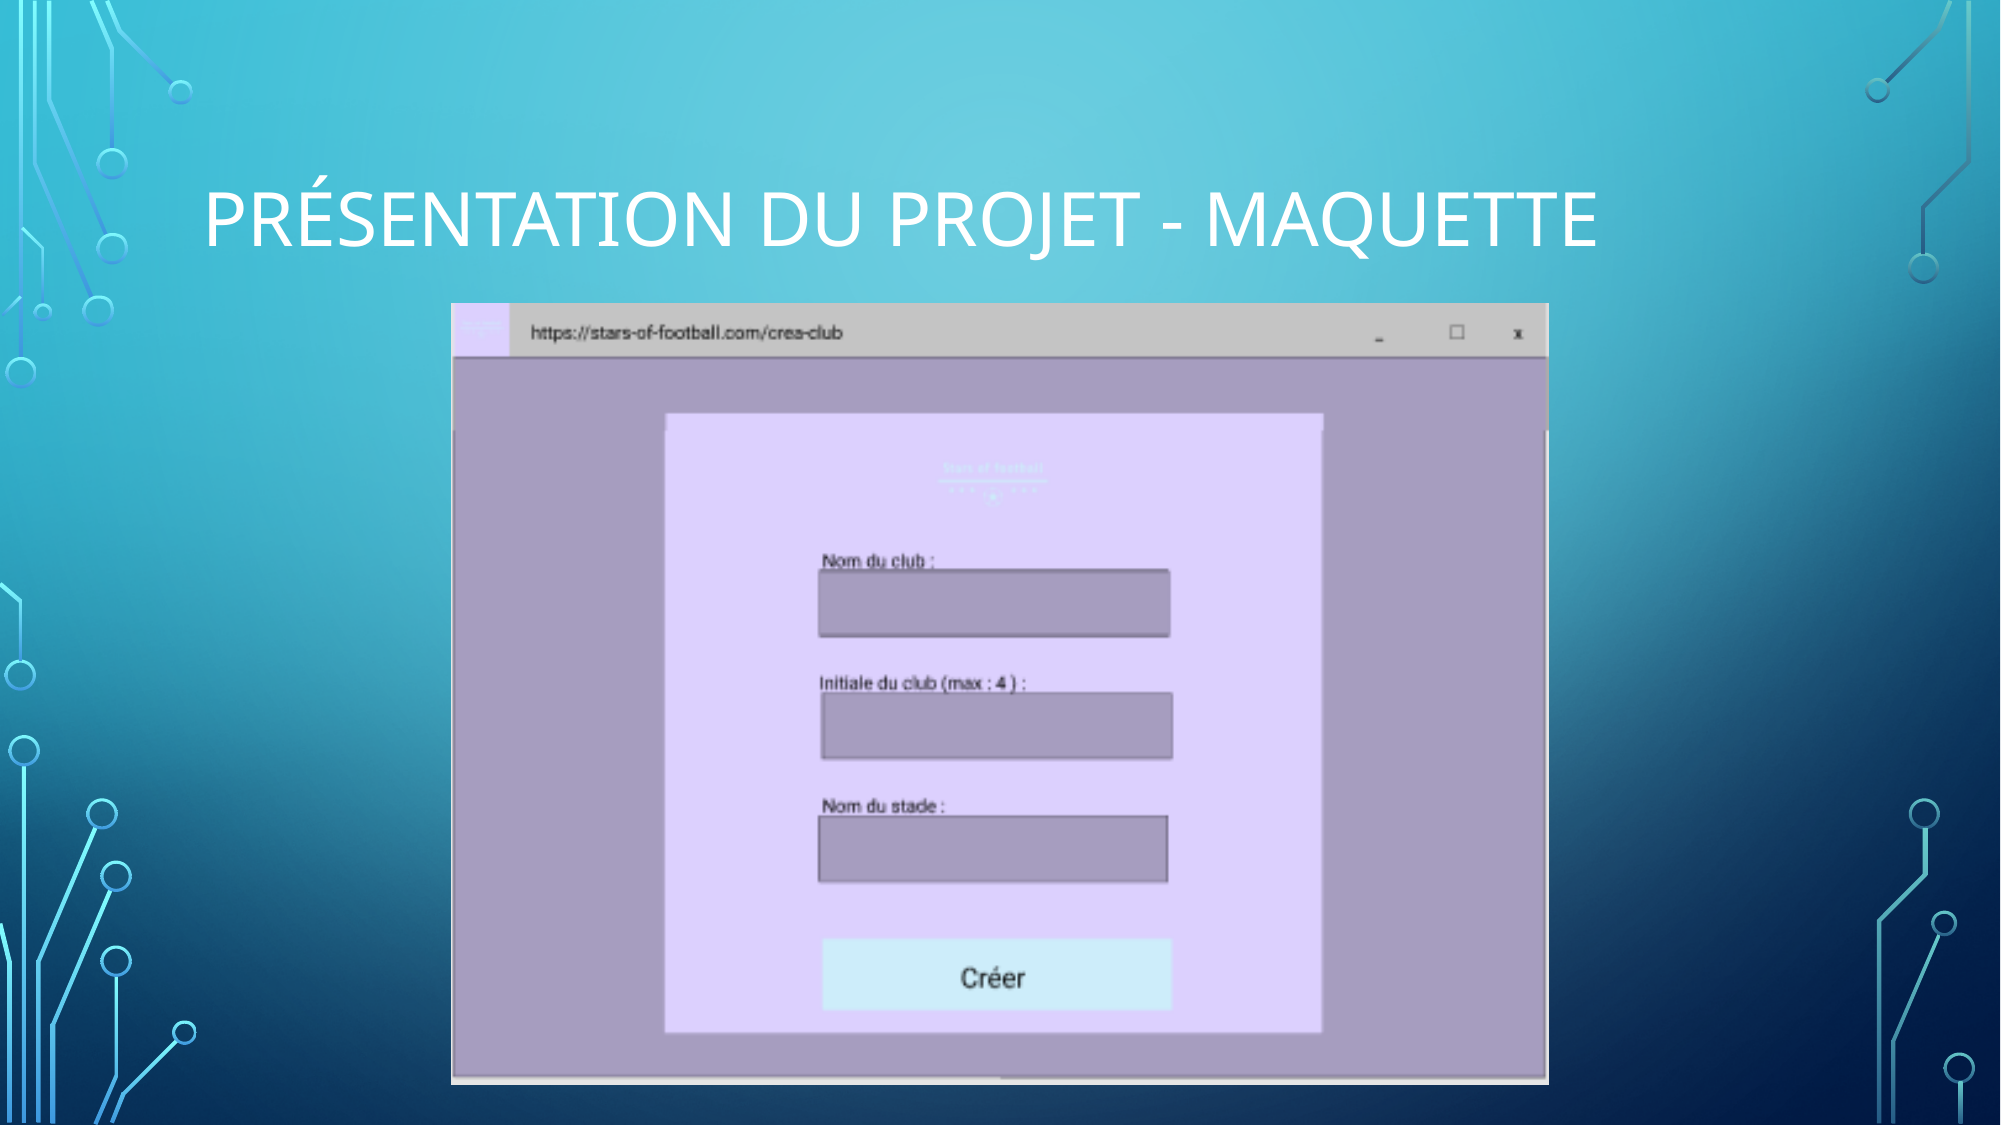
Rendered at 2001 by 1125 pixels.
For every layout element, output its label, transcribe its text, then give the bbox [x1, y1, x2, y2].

title Présentation du projet - maquette [187, 101, 1813, 344]
picture [451, 303, 1549, 1085]
